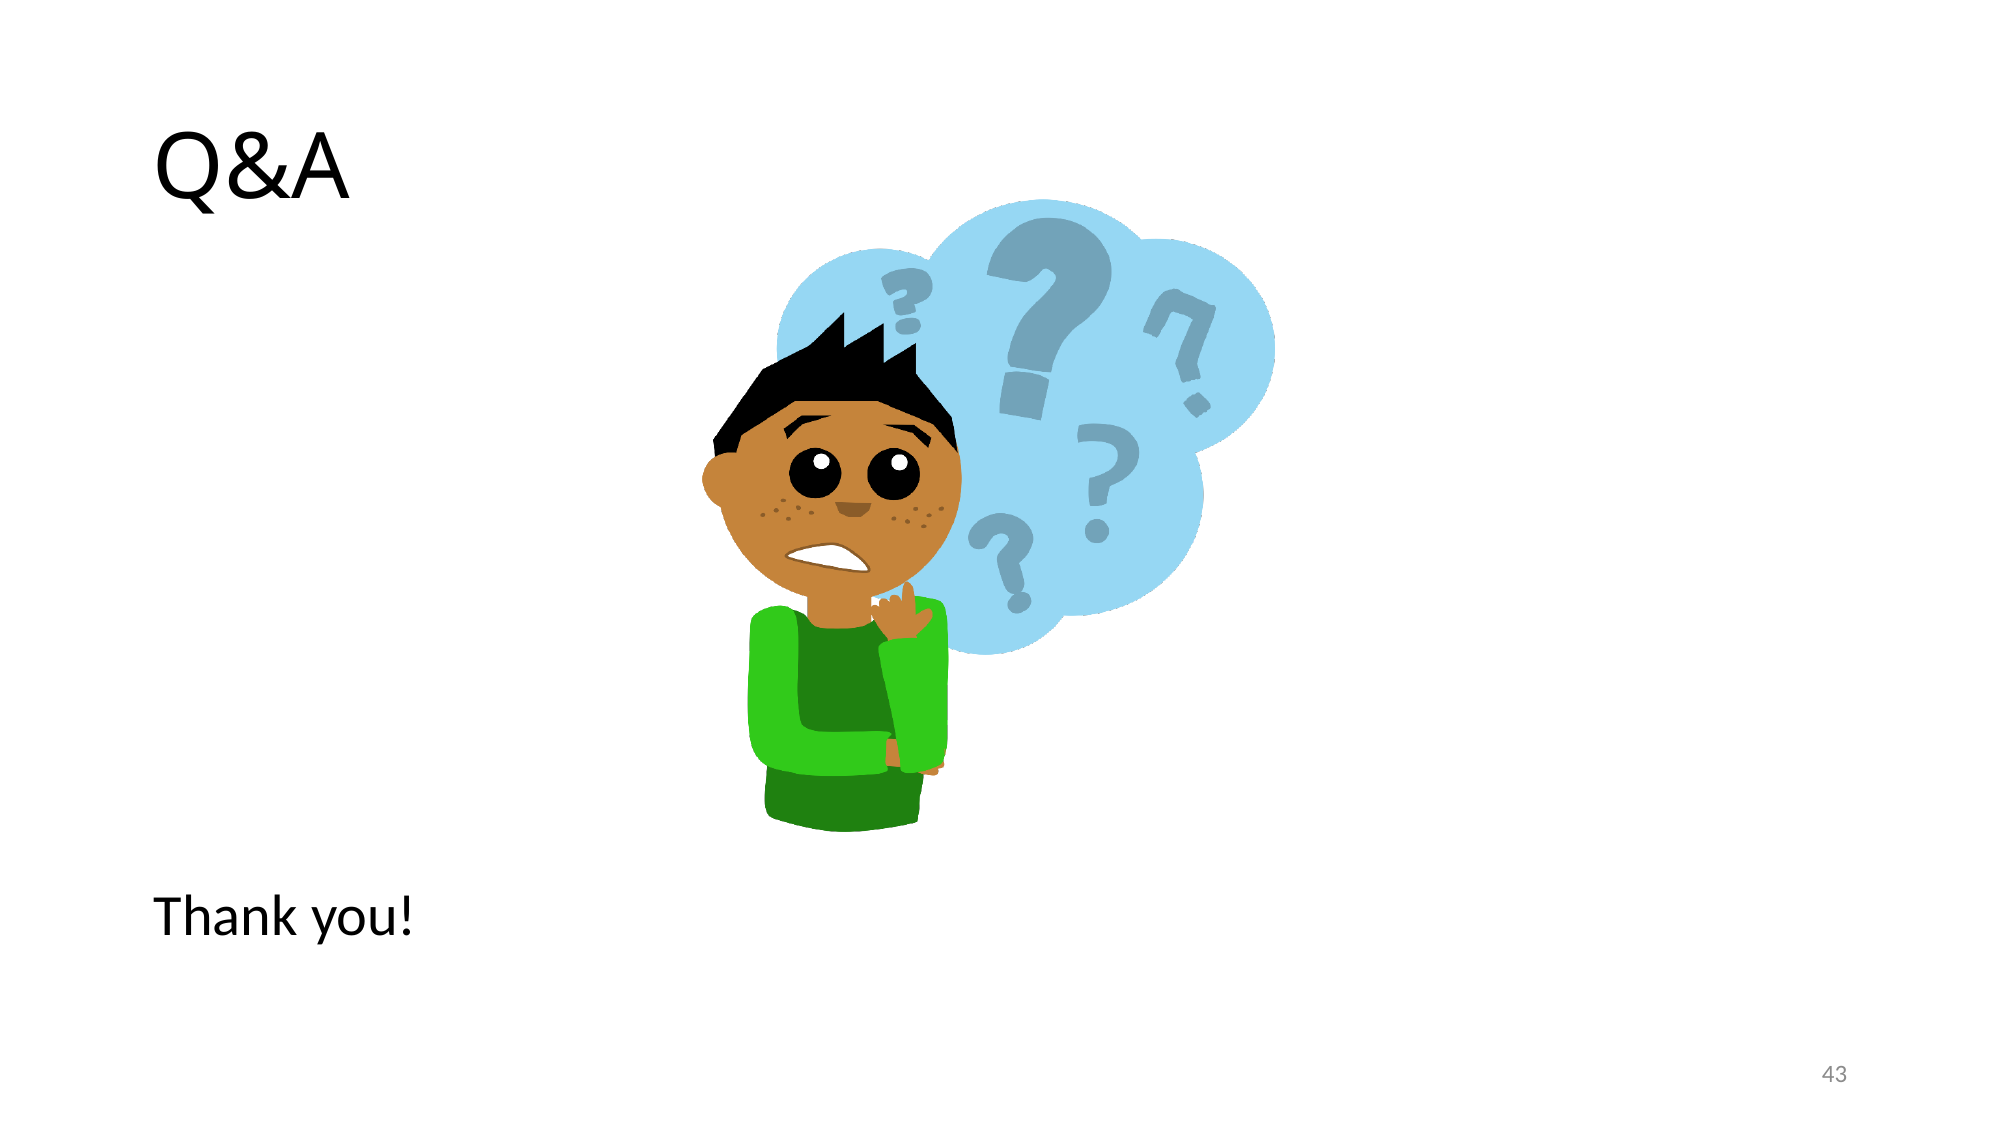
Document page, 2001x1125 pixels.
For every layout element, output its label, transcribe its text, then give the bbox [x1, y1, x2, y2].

title Q&A [137, 59, 1863, 278]
slide_number <number> [1412, 1042, 1863, 1103]
picture [702, 199, 1275, 832]
text_box Thank you! [139, 869, 433, 955]
